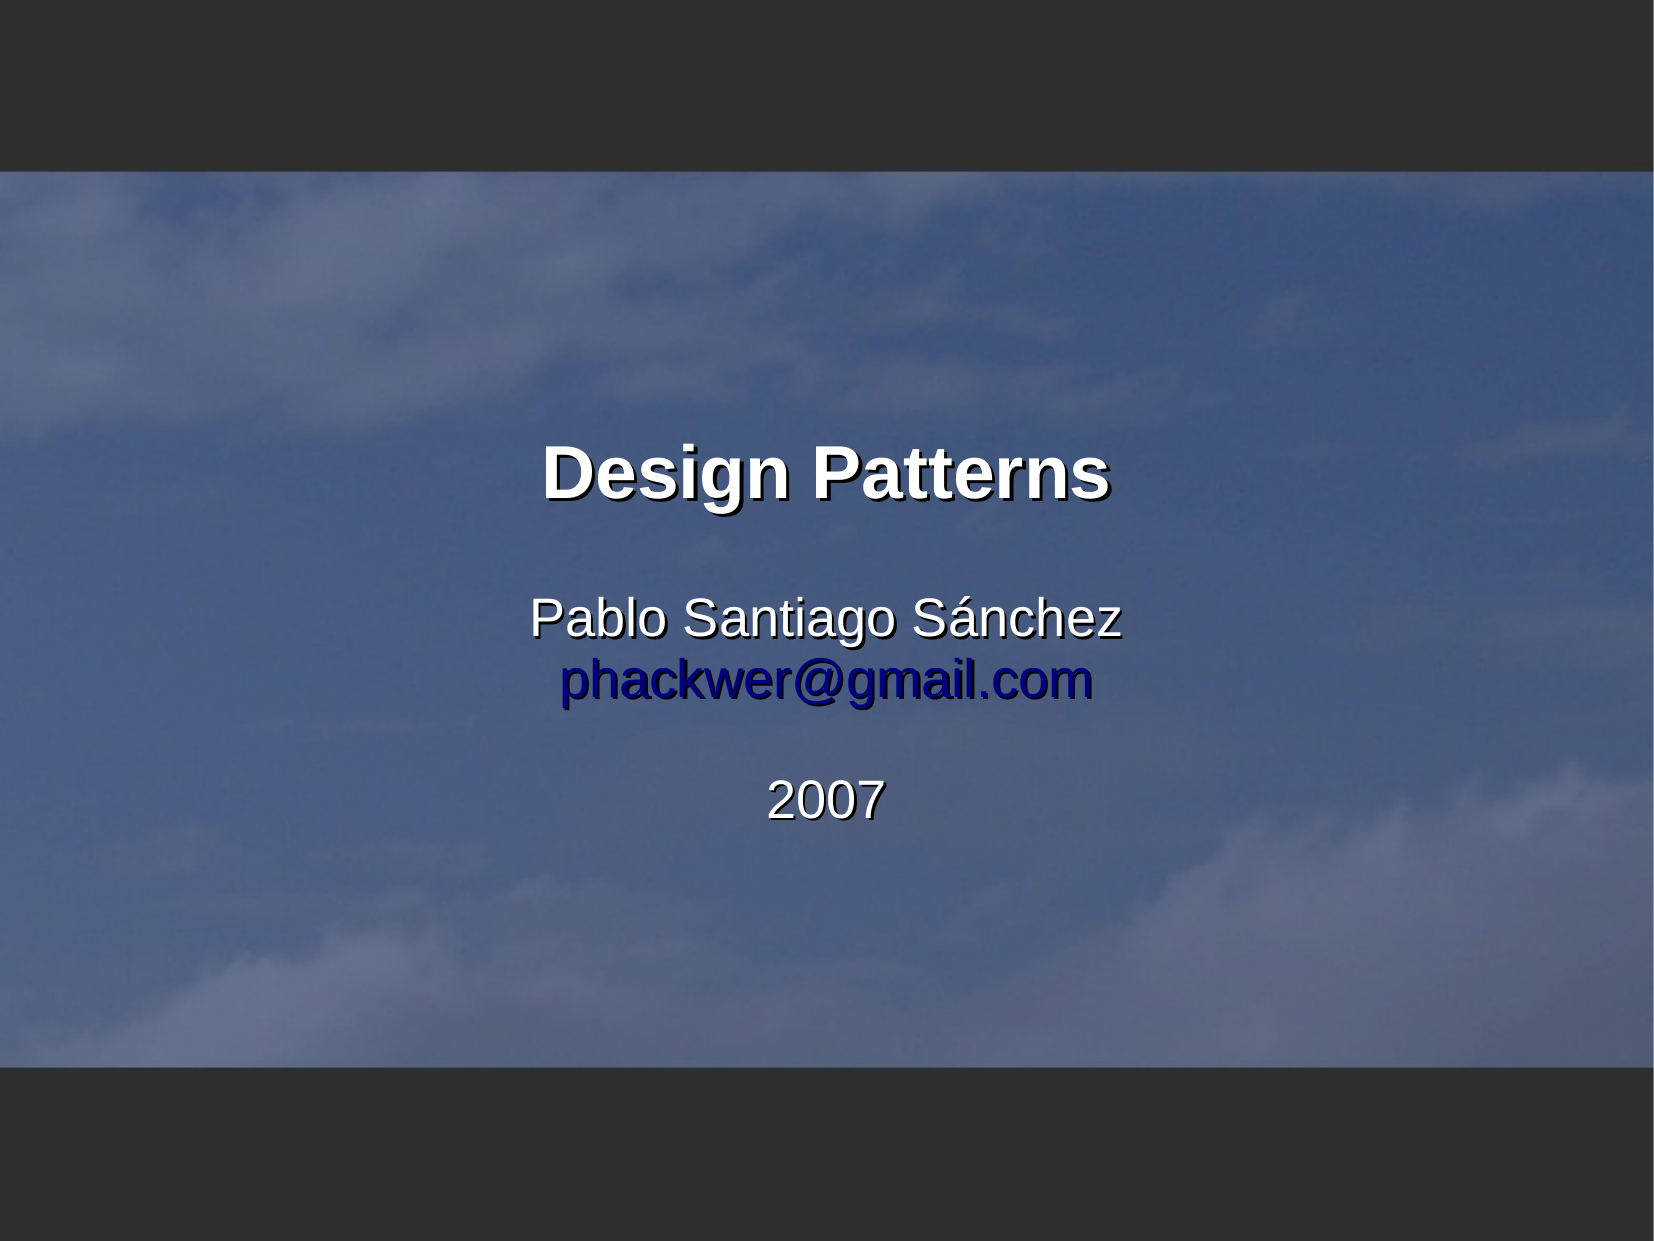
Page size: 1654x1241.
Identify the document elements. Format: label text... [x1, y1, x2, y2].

picture [0, 0, 1654, 1241]
title Design Patterns [88, 383, 1565, 562]
subtitle Pablo Santiago Sánchez phackwer@gmail.com 2007 [88, 587, 1565, 830]
